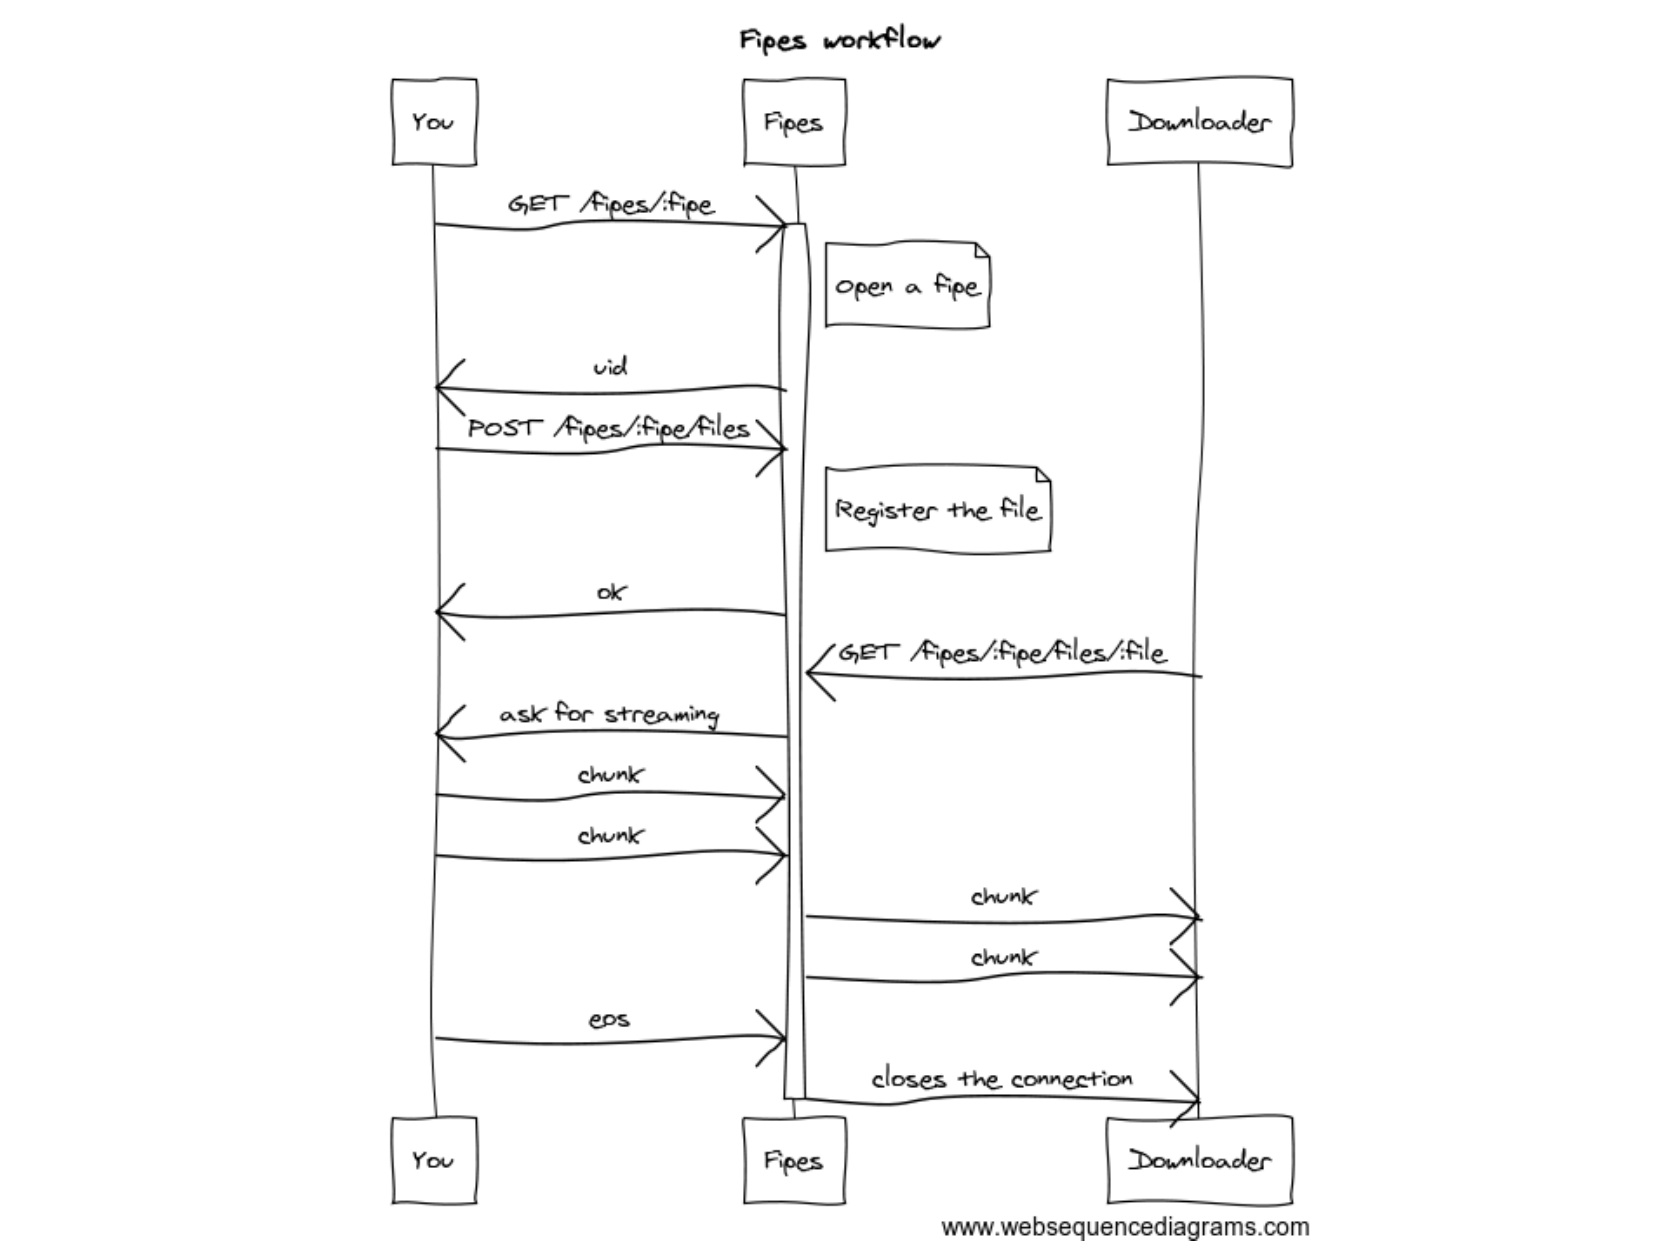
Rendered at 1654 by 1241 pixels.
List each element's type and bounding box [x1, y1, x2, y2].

picture [368, 0, 1311, 1241]
